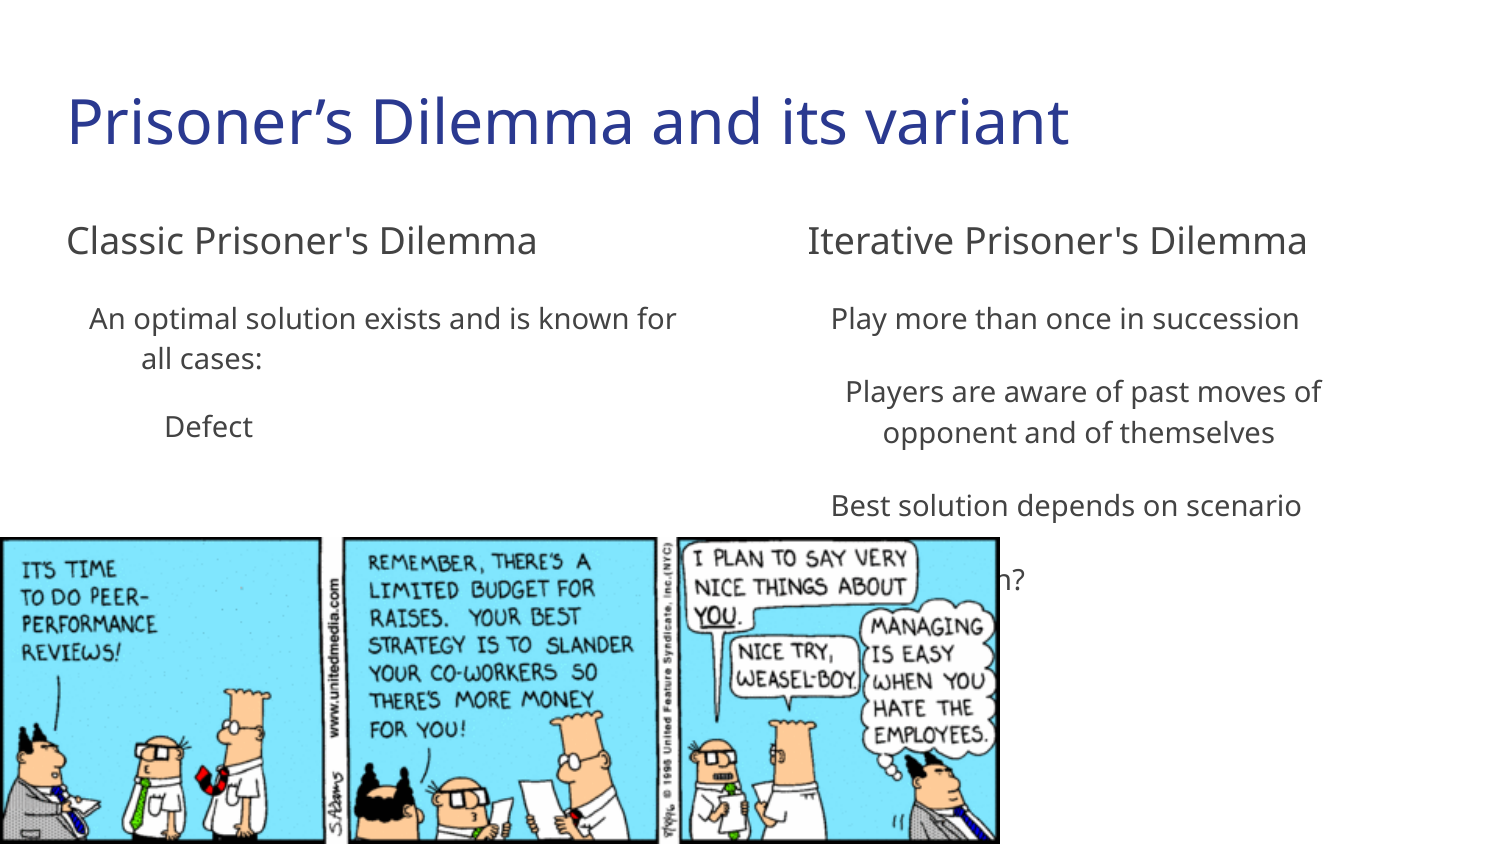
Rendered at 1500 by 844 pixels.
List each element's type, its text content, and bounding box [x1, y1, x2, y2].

picture [0, 537, 1000, 844]
title Prisoner’s Dilemma and its variant [51, 67, 1449, 167]
list Classic Prisoner's Dilemma An optimal solution exists and is known for all cases: Defect [51, 201, 708, 537]
list Iterative Prisoner's Dilemma Play more than once in succession Players are aware of past moves of opponent and of themselves Best solution depends on scenario Can you win? [792, 201, 1449, 750]
